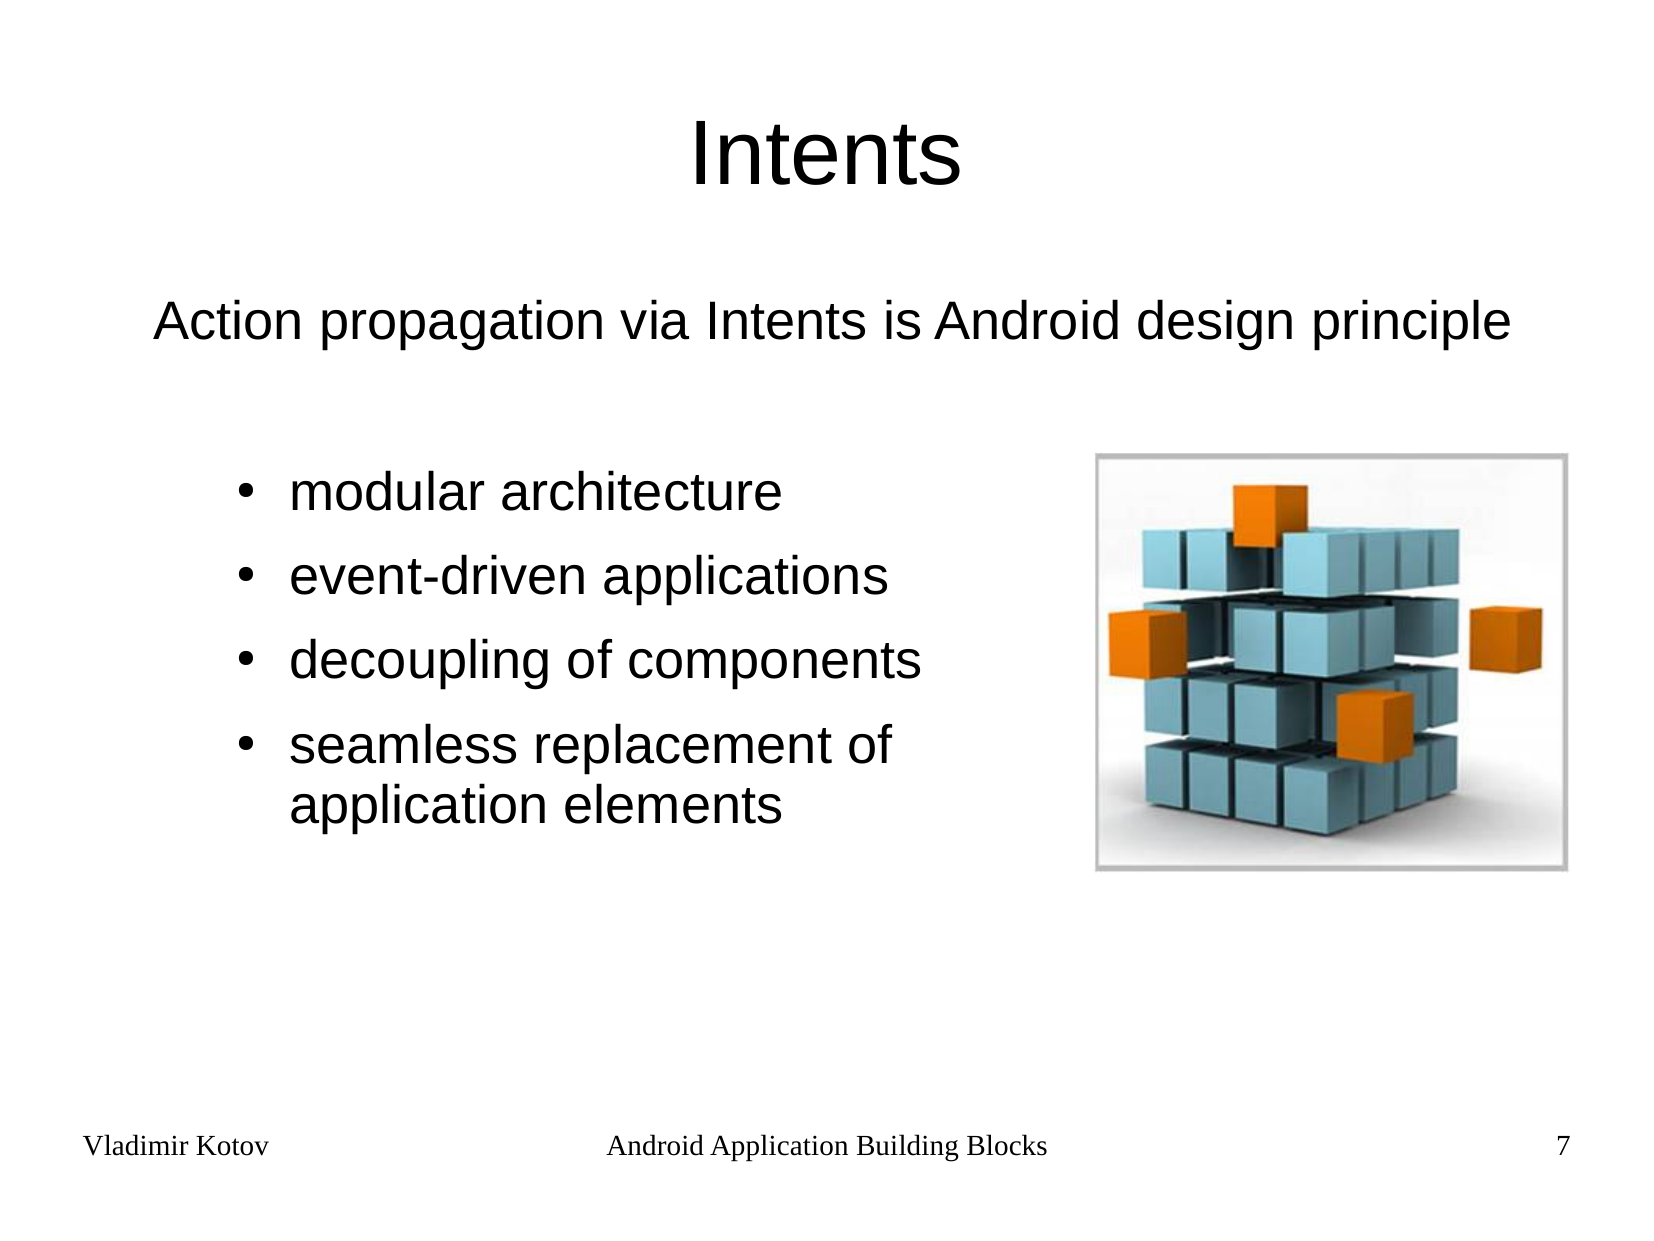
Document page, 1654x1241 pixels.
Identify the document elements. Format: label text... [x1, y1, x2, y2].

title Intents [82, 49, 1571, 257]
list modular architecture event-driven applications decoupling of components seamless replacement of application elements [147, 436, 1131, 1011]
list Action propagation via Intents is Android design principle [82, 290, 1594, 436]
picture [1094, 452, 1570, 873]
